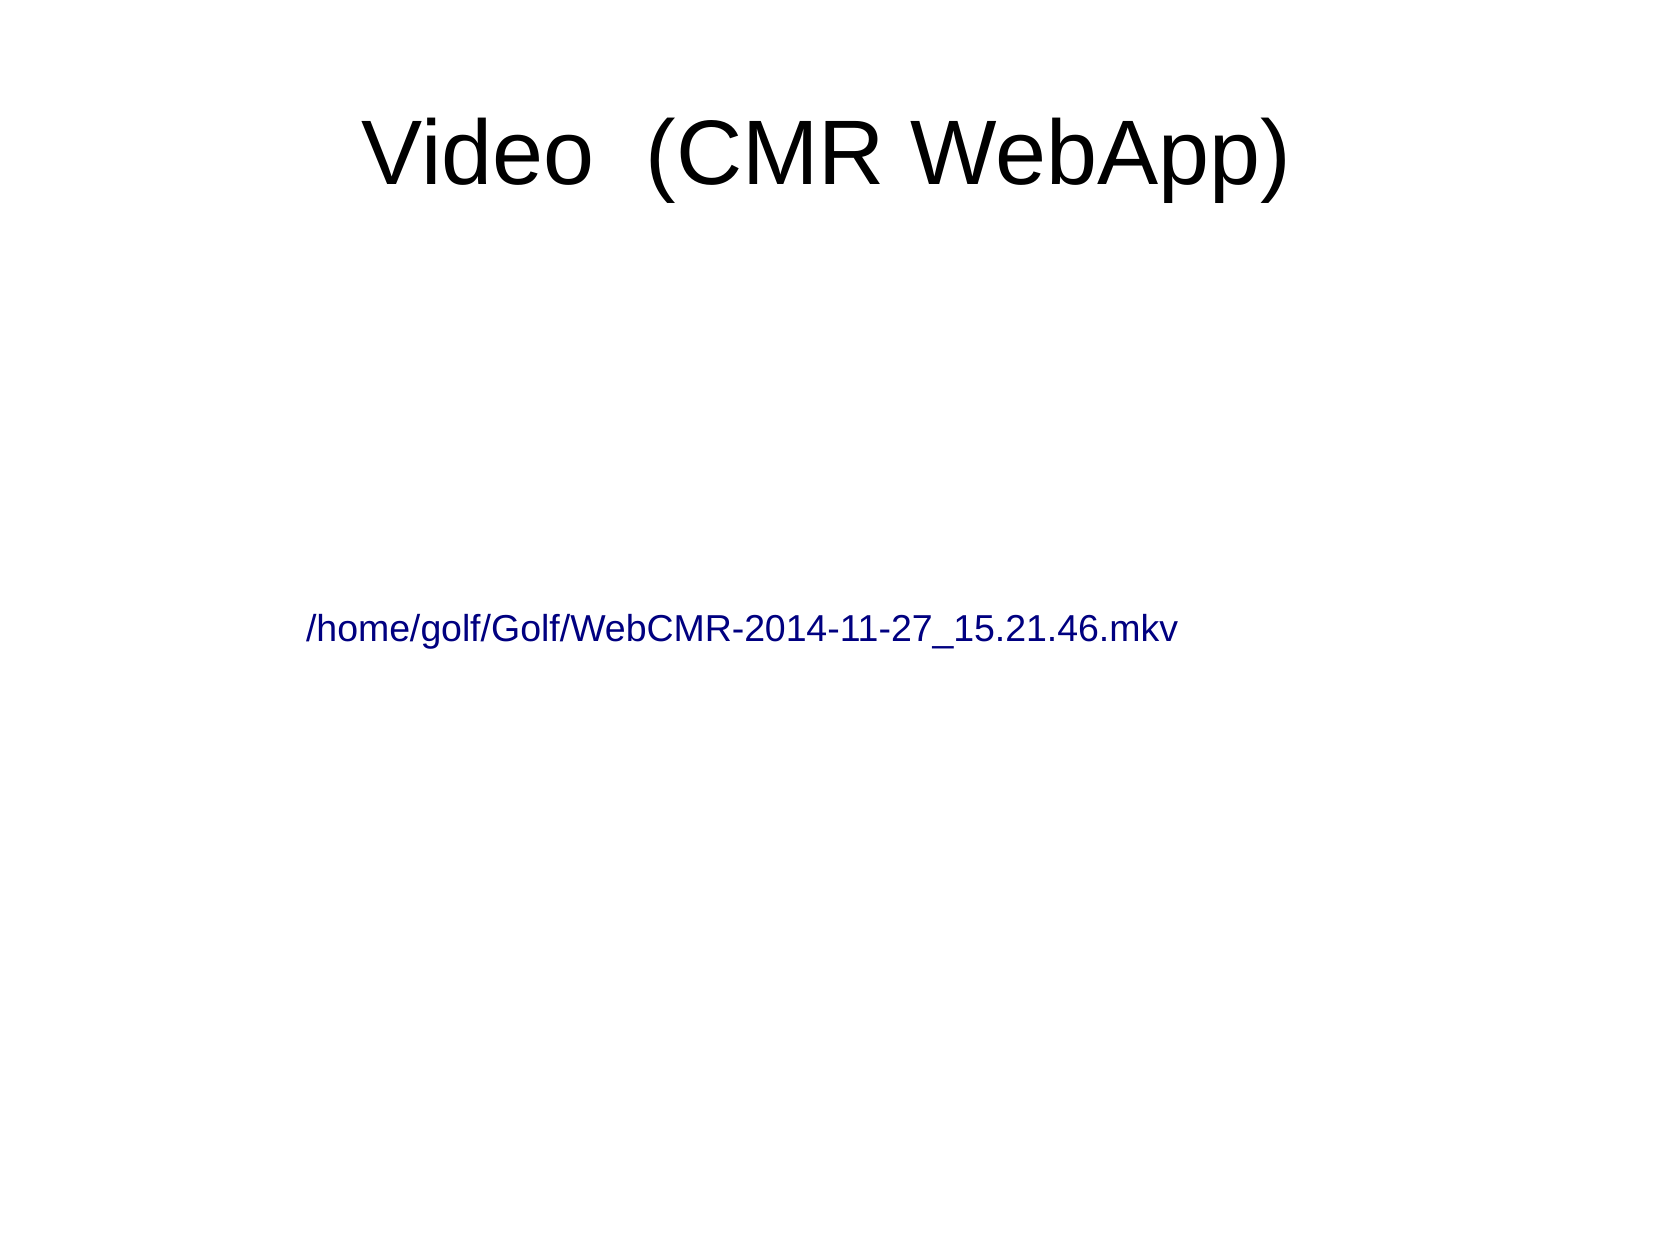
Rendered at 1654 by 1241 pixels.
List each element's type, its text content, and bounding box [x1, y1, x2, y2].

text_box /home/golf/Golf/WebCMR-2014-11-27_15.21.46.mkv [291, 599, 1383, 671]
title Video (CMR WebApp) [82, 49, 1571, 257]
